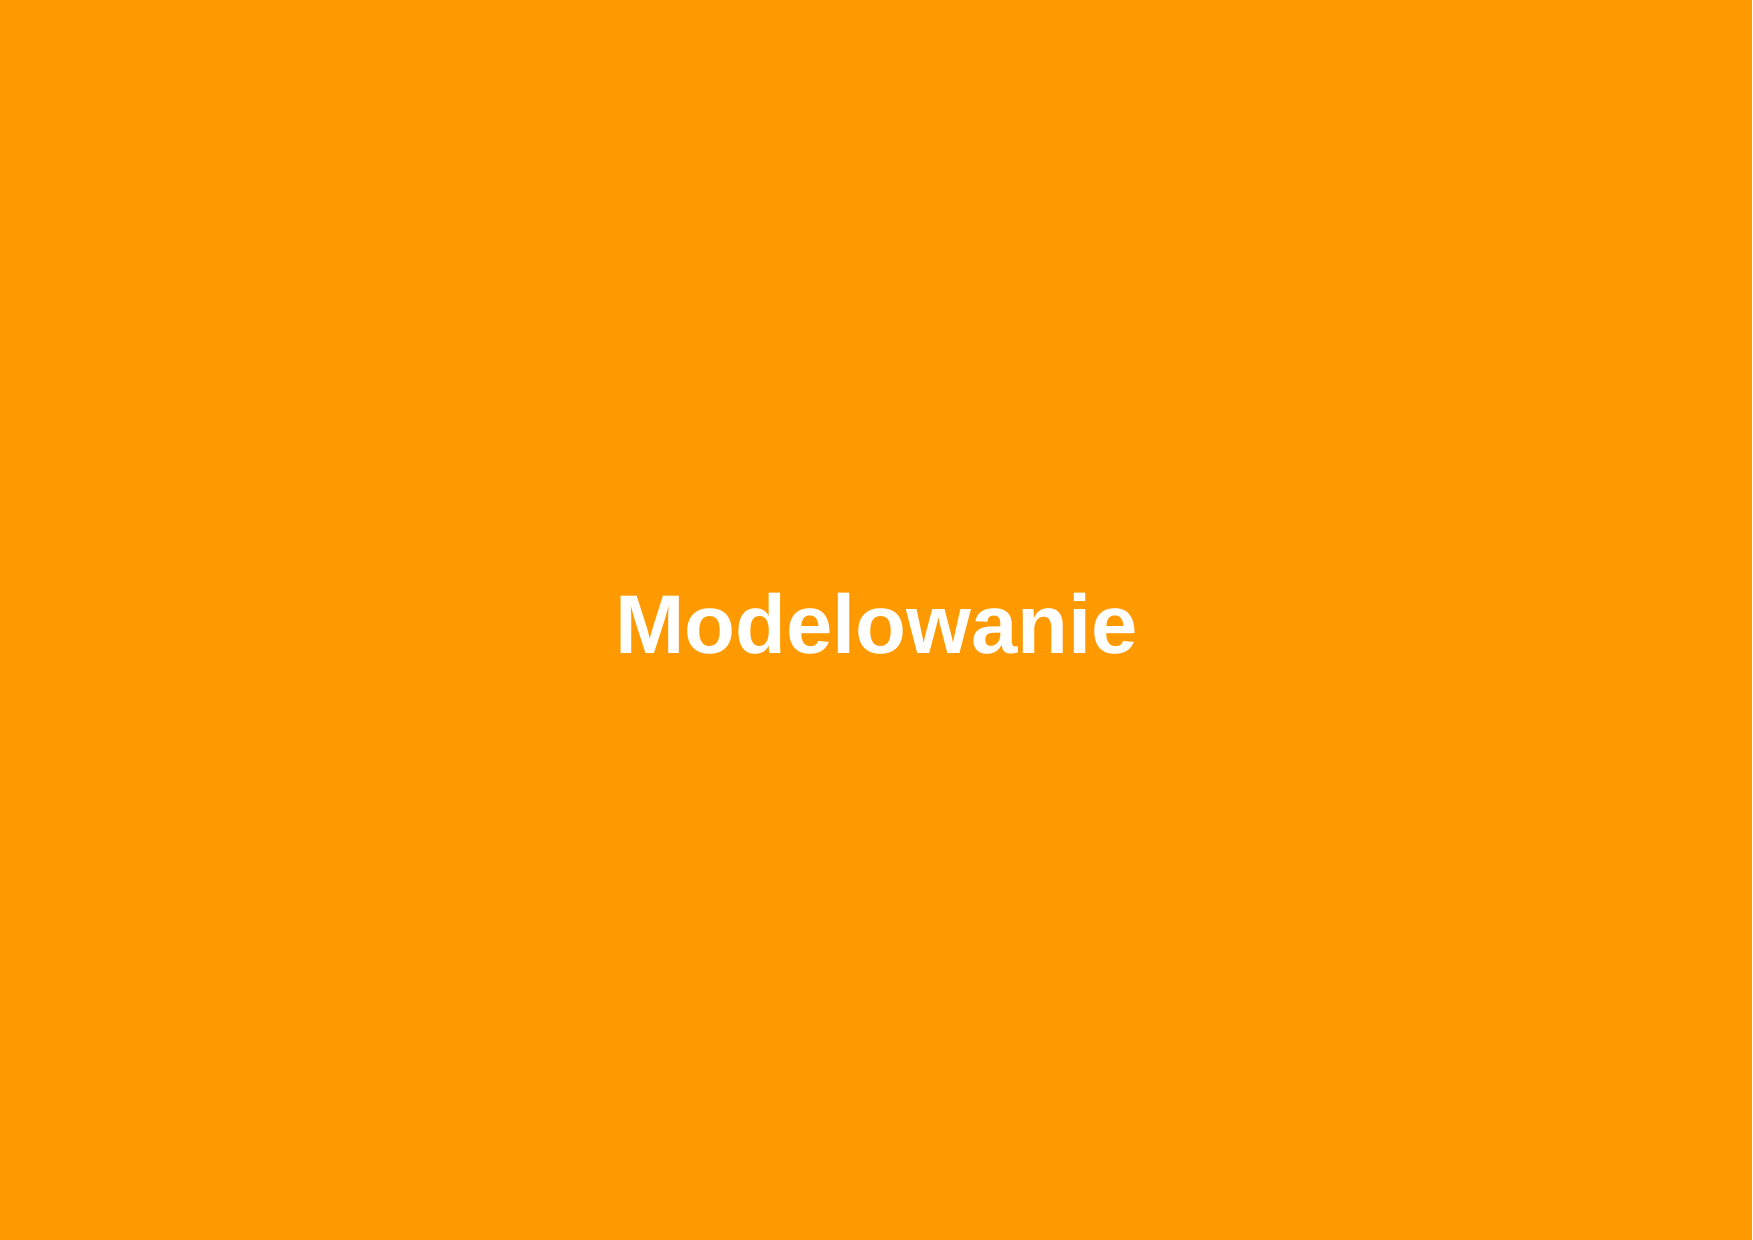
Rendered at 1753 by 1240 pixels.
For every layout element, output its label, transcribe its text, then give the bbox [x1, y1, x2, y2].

title Modelowanie [131, 516, 1622, 724]
